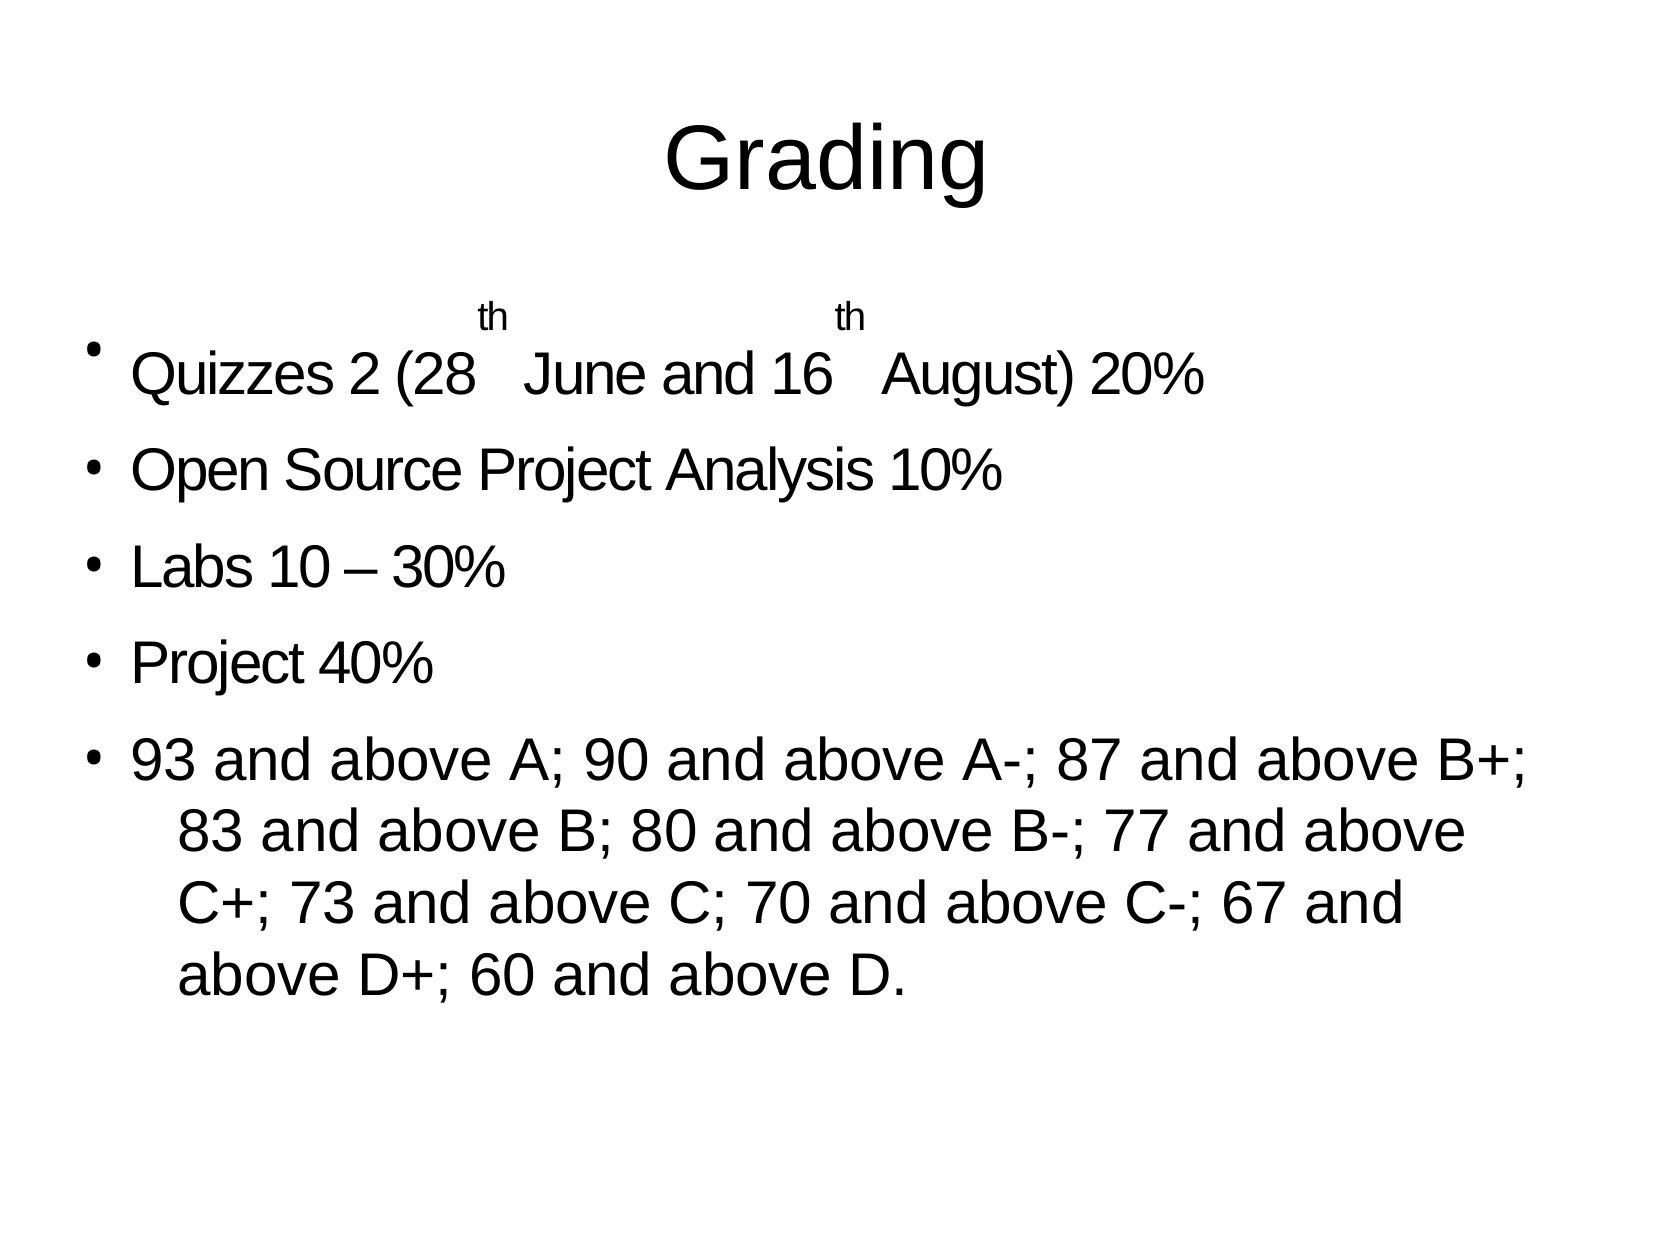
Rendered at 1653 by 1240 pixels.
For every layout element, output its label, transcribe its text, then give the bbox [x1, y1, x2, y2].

text_box Grading [82, 102, 1571, 204]
text_box Quizzes 2 (28th June and 16th August) 20% Open Source Project Analysis 10% Labs 10 – 30% Project 40% 93 and above A; 90 and above A-; 87 and above B+; 83 and above B; 80 and above B-; 77 and above C+; 73 and above C; 70 and above C-; 67 and above D+; 60 and above D. [82, 290, 1571, 1010]
